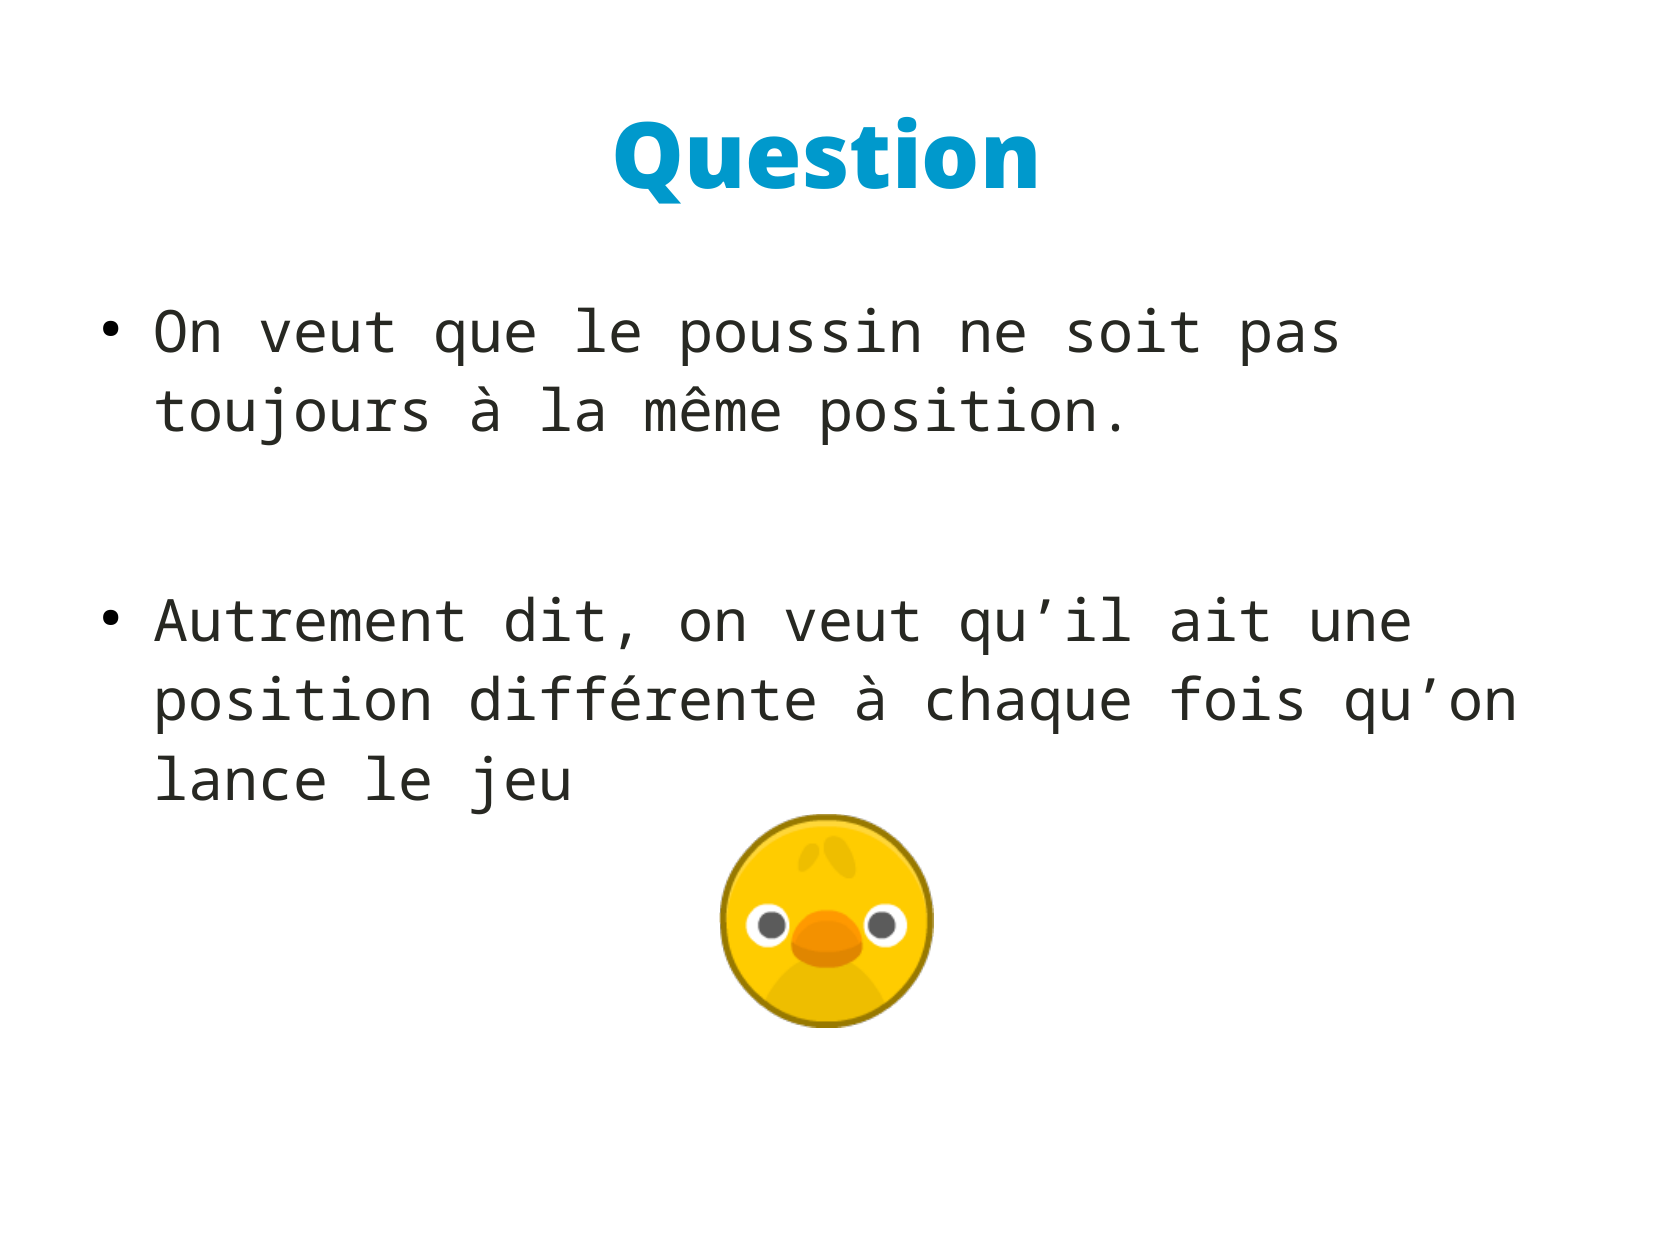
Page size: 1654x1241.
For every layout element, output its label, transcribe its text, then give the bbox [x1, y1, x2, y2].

list On veut que le poussin ne soit pas toujours à la même position. Autrement dit, on veut qu’il ait une position différente à chaque fois qu’on lance le jeu [82, 290, 1571, 1010]
picture [719, 814, 934, 1028]
title Question [82, 49, 1571, 257]
